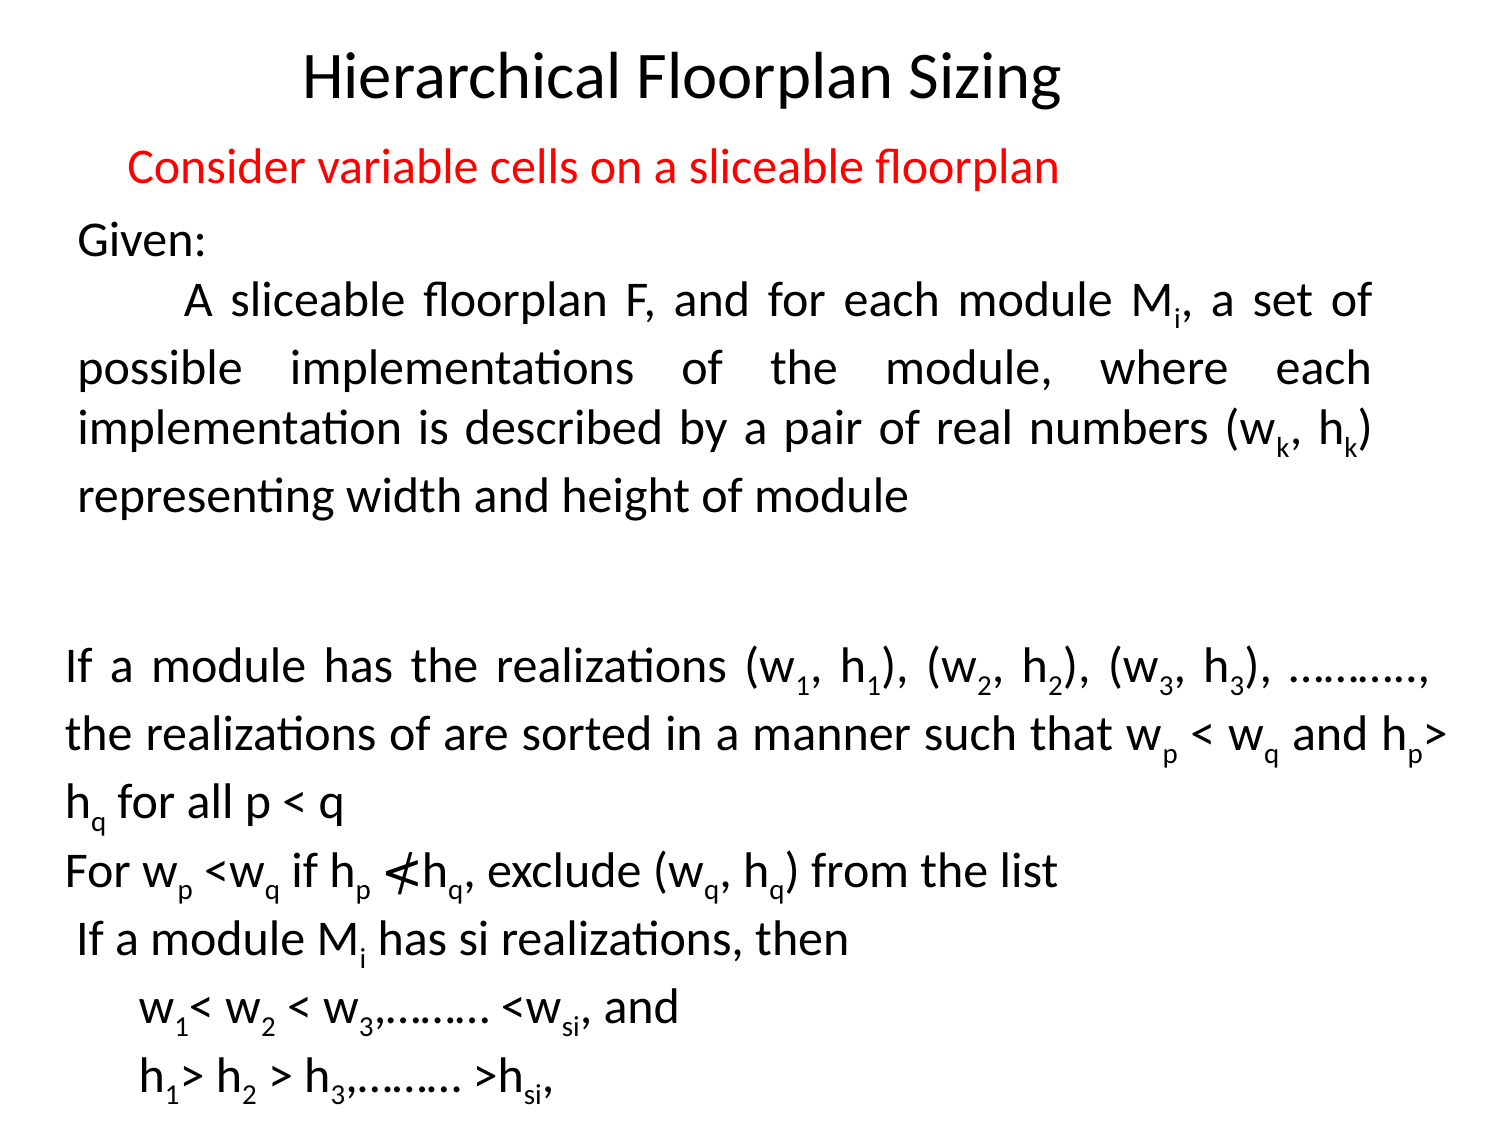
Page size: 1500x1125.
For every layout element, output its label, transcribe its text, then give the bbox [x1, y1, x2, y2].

text_box Hierarchical Floorplan Sizing [287, 24, 1406, 120]
text_box Consider variable cells on a sliceable floorplan [112, 125, 1441, 201]
text_box Given: A sliceable floorplan F, and for each module Mi, a set of possible implementations of the module, where each implementation is described by a pair of real numbers (wk, hk) representing width and height of module [62, 198, 1388, 531]
text_box If a module has the realizations (w1, h1), (w2, h2), (w3, h3), ……….., the realizations of are sorted in a manner such that wp < wq and hp> hq for all p < q For wp <wq if hp ≮hq, exclude (wq, hq) from the list If a module Mi has si realizations, then w1< w2 < w3,……… <wsi, and h1> h2 > h3,……… >hsi, [49, 625, 1463, 1118]
